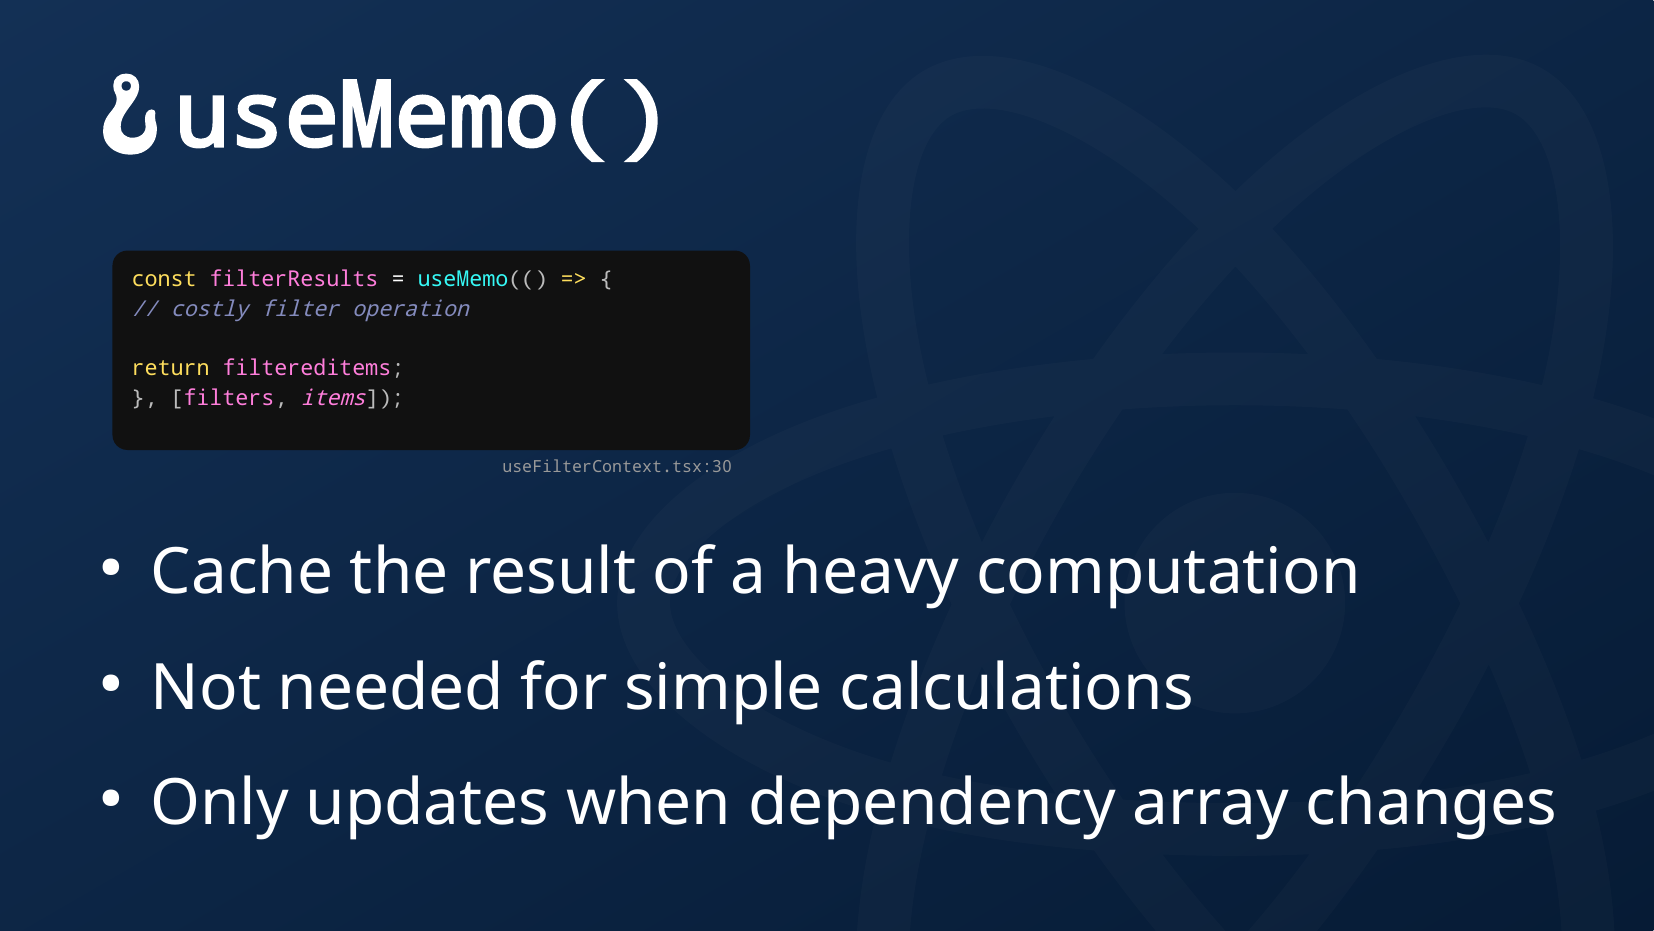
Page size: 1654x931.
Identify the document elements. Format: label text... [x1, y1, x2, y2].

text_box useFilterContext.tsx:30 [487, 450, 748, 488]
title 🪝useMemo() [82, 37, 1571, 193]
list Cache the result of a heavy computation Not needed for simple calculations Only updates when dependency array changes [82, 525, 1571, 870]
text_box const filterResults = useMemo(() => { // costly filter operation return filtereditems; }, [filters, items]); [112, 250, 751, 451]
